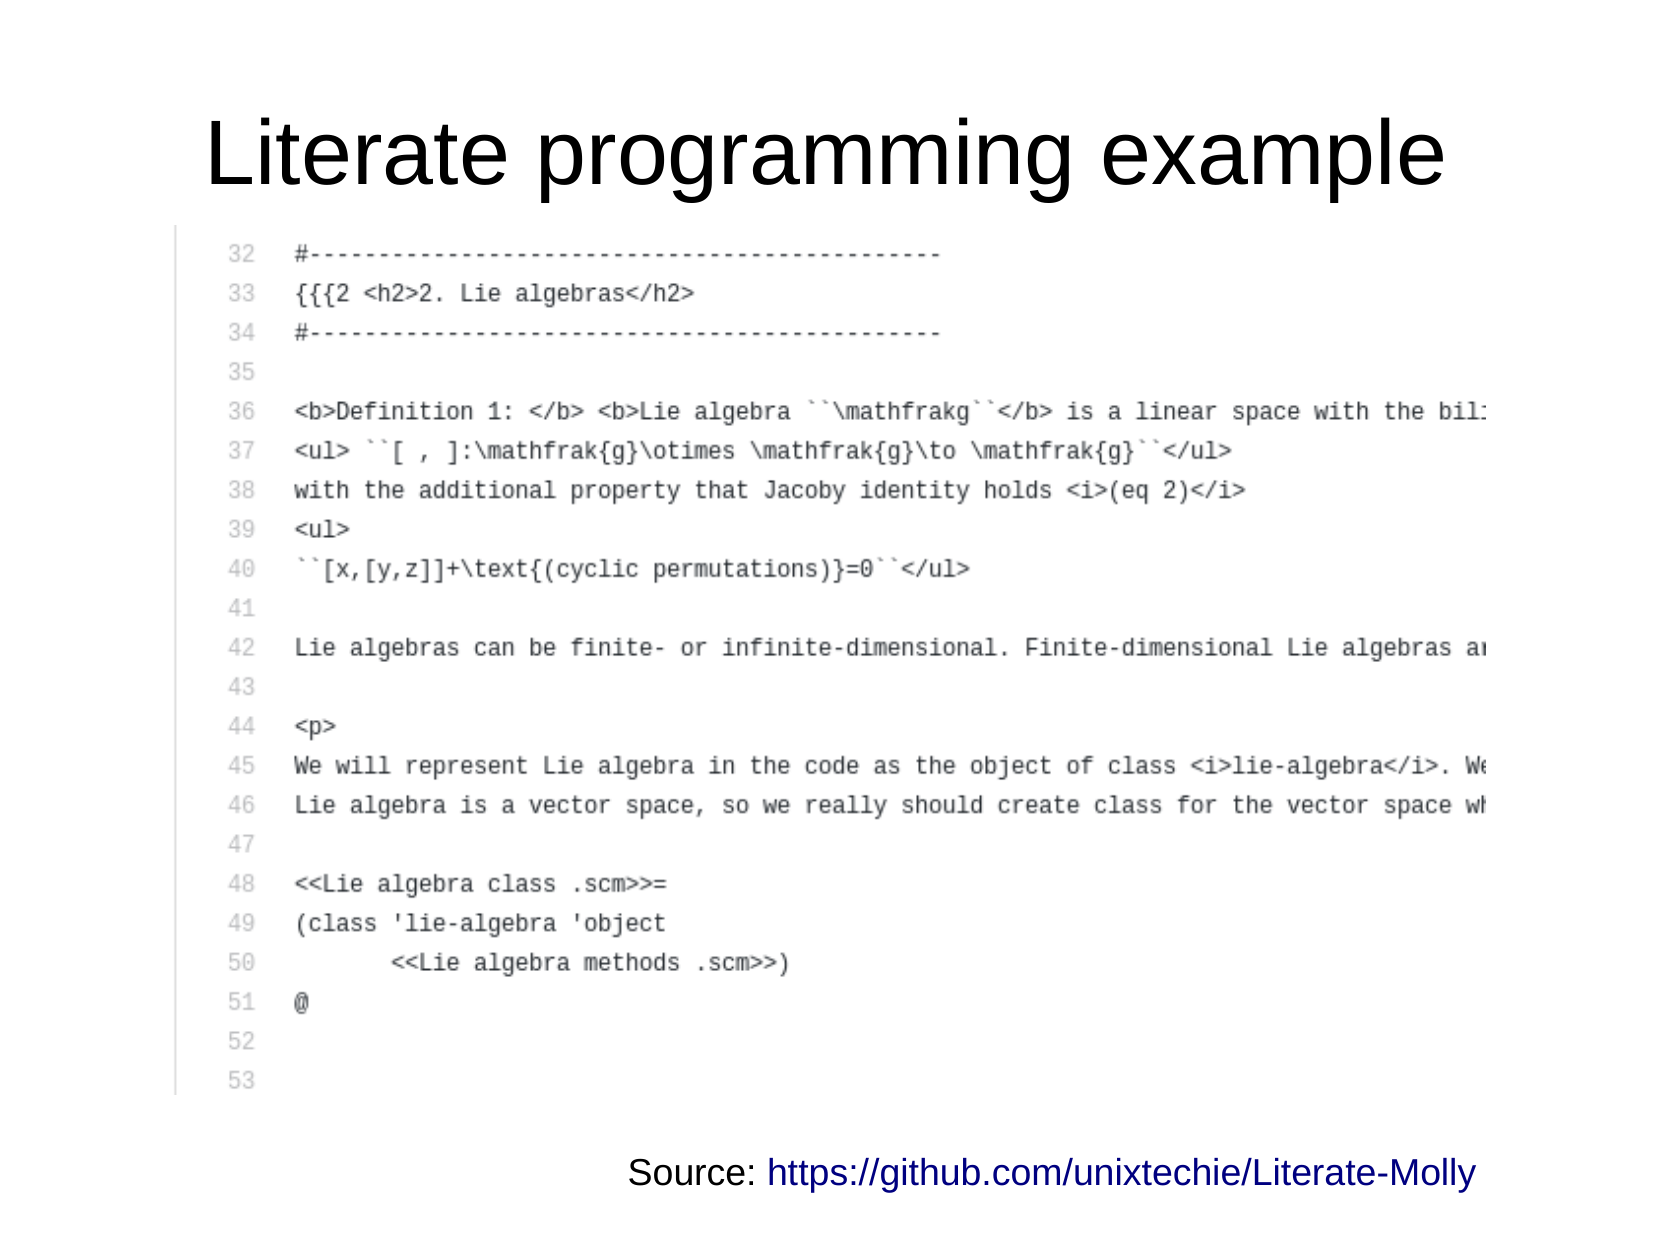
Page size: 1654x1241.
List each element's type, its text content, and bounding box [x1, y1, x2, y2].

title Literate programming example [82, 49, 1571, 257]
picture [165, 225, 1486, 1096]
text_box Source: https://github.com/unixtechie/Literate-Molly [612, 1143, 1492, 1201]
